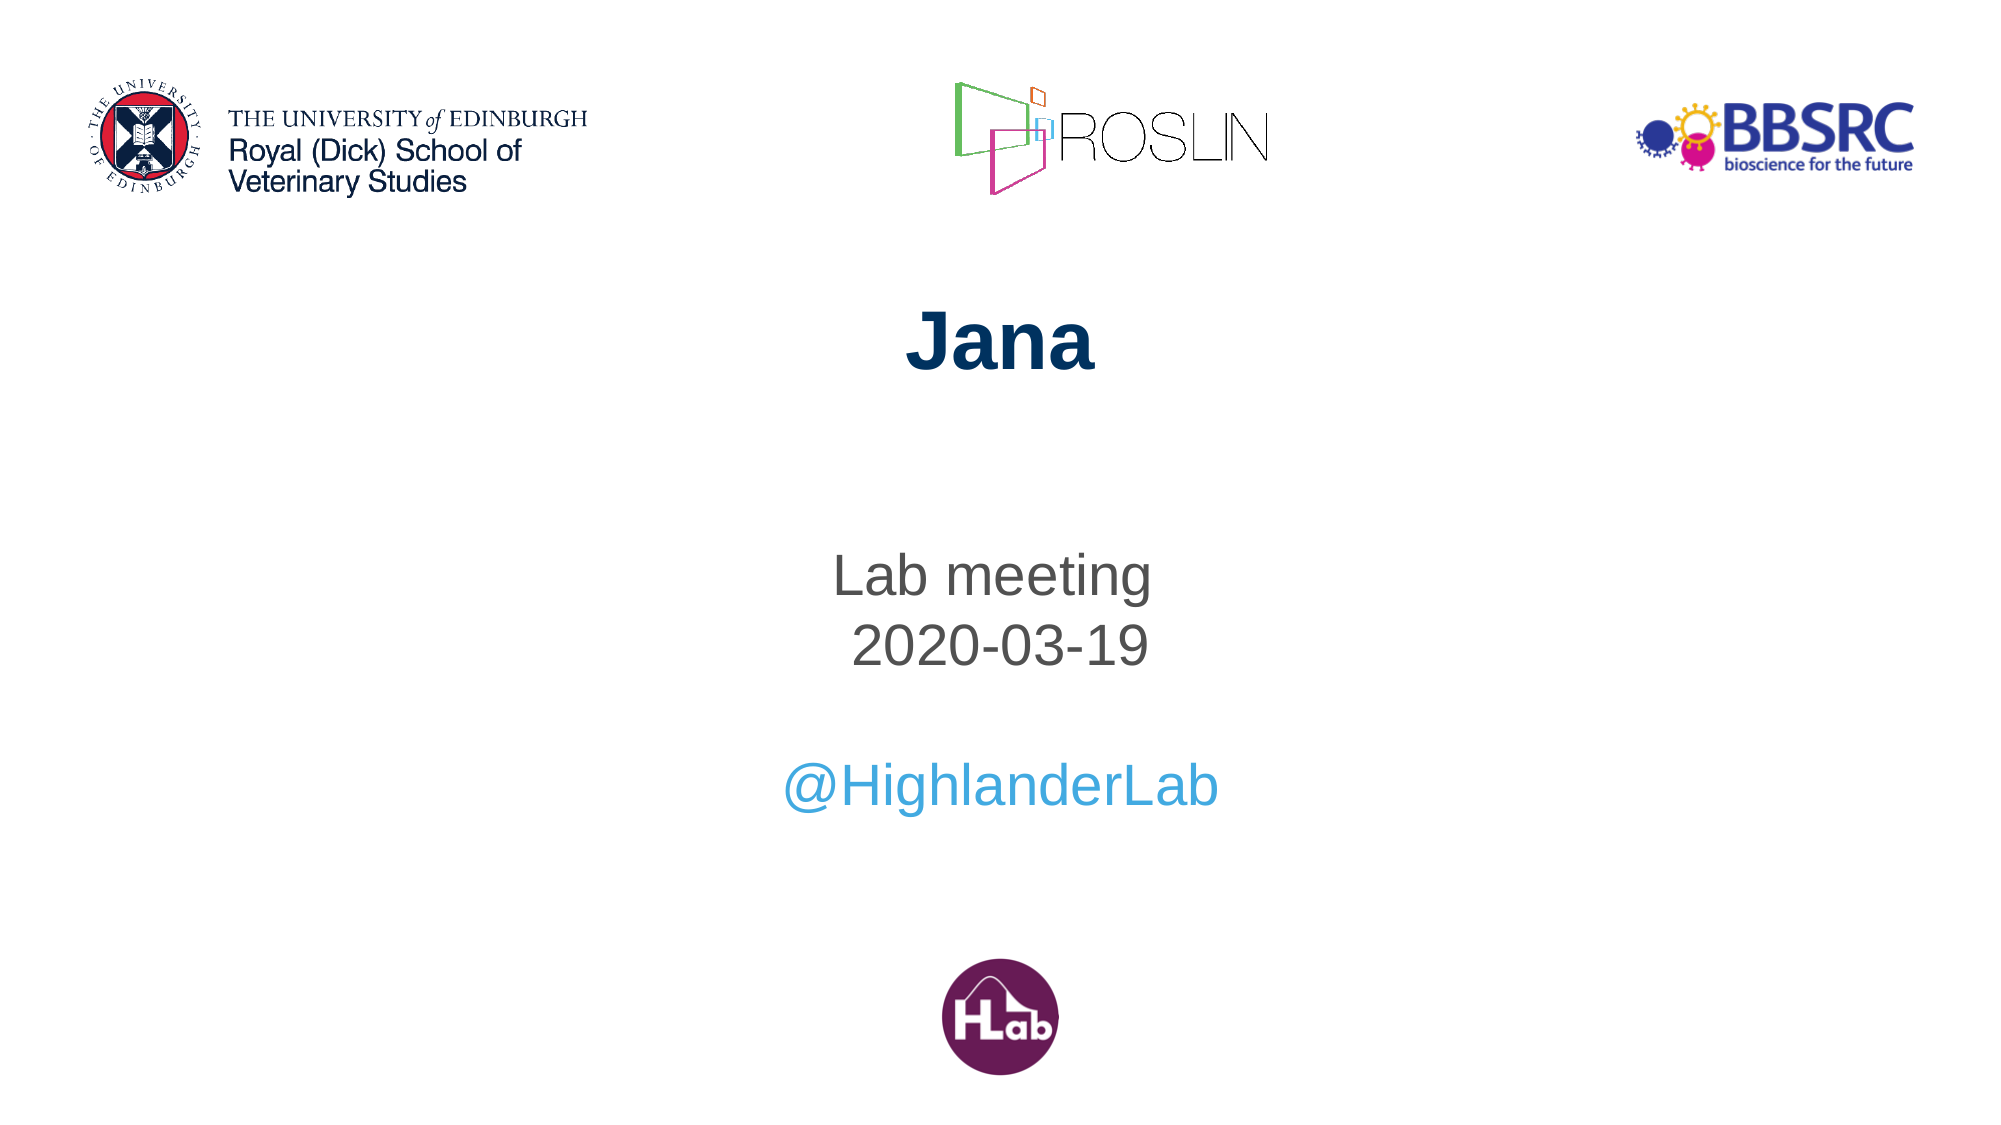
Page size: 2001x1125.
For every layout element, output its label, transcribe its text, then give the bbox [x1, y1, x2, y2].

picture [955, 82, 1267, 195]
text_box Lab meeting 2020-03-19 @HighlanderLab [88, 484, 1914, 964]
picture [1634, 99, 1914, 178]
picture [941, 964, 1059, 1076]
text_box Jana [86, 278, 1914, 386]
picture [88, 79, 587, 198]
